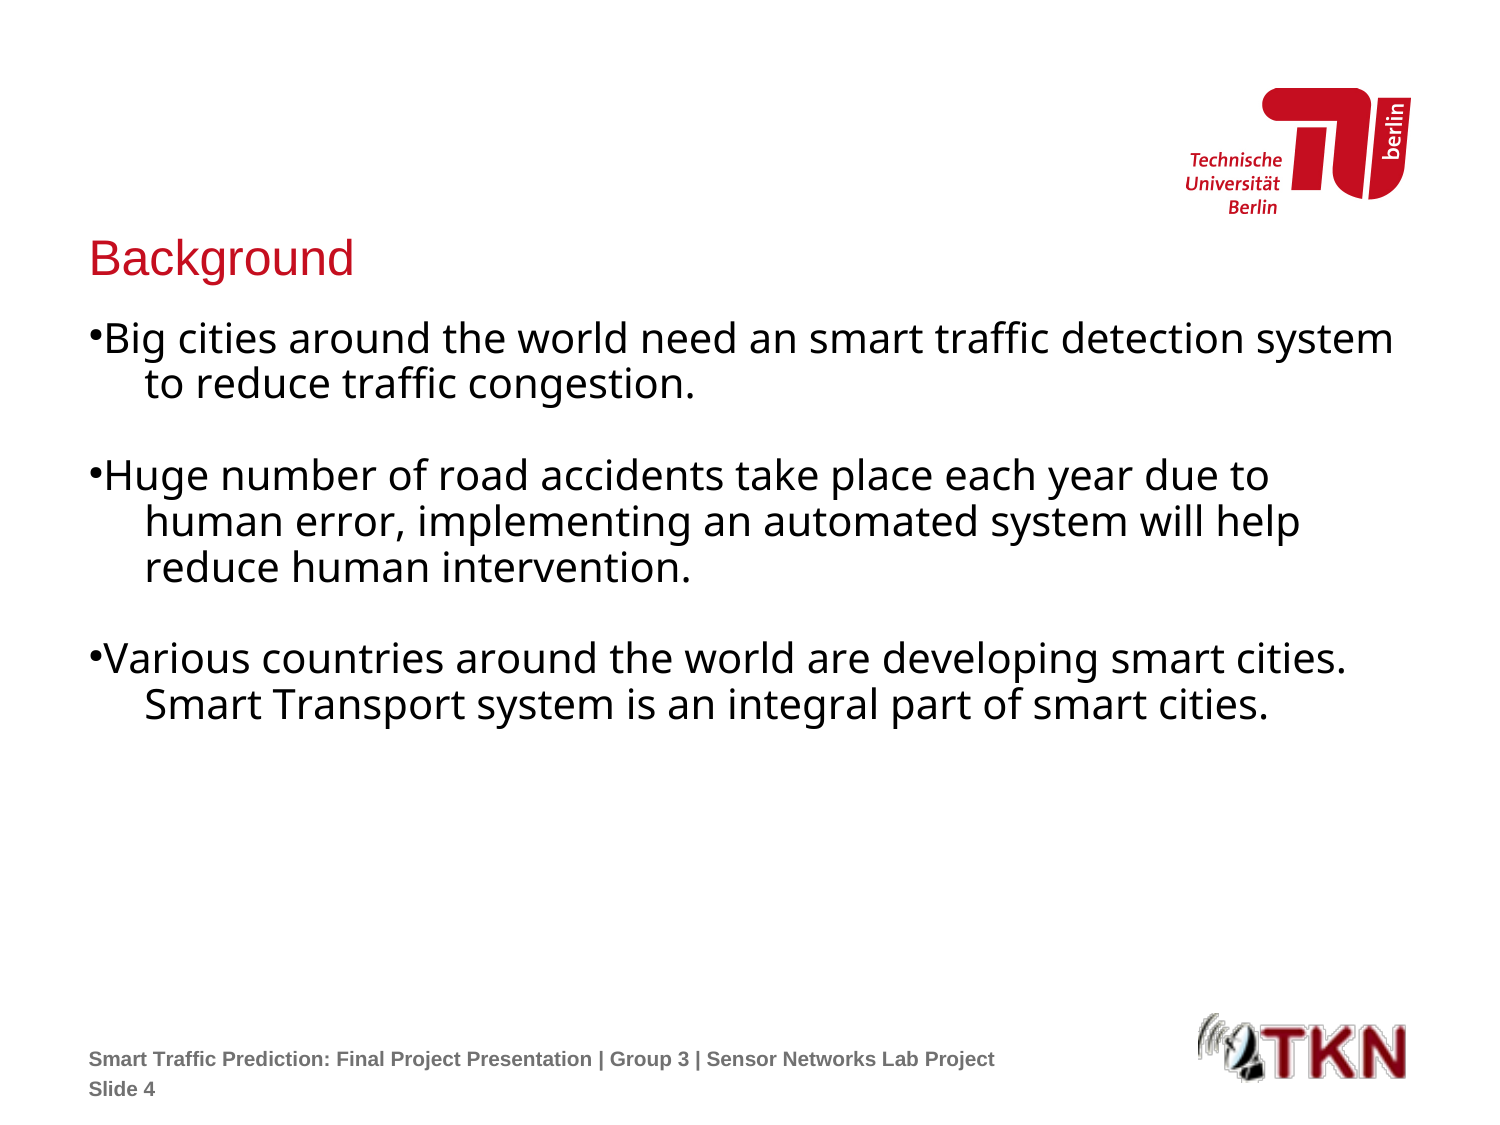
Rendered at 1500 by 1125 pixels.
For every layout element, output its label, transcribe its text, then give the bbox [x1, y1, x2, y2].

picture [1186, 88, 1411, 214]
title Background [88, 222, 1411, 286]
text_box Smart Traffic Prediction: Final Project Presentation | Group 3 | Sensor Networks Lab Project [88, 1045, 1176, 1071]
list Big cities around the world need an smart traffic detection system to reduce traffic congestion. Huge number of road accidents take place each year due to human error, implementing an automated system will help reduce human intervention. Various countries around the world are developing smart cities. Smart Transport system is an integral part of smart cities. [88, 315, 1411, 983]
text_box [1175, 1011, 1424, 1106]
picture [1198, 1013, 1408, 1083]
text_box Slide <number> [88, 1075, 1176, 1101]
